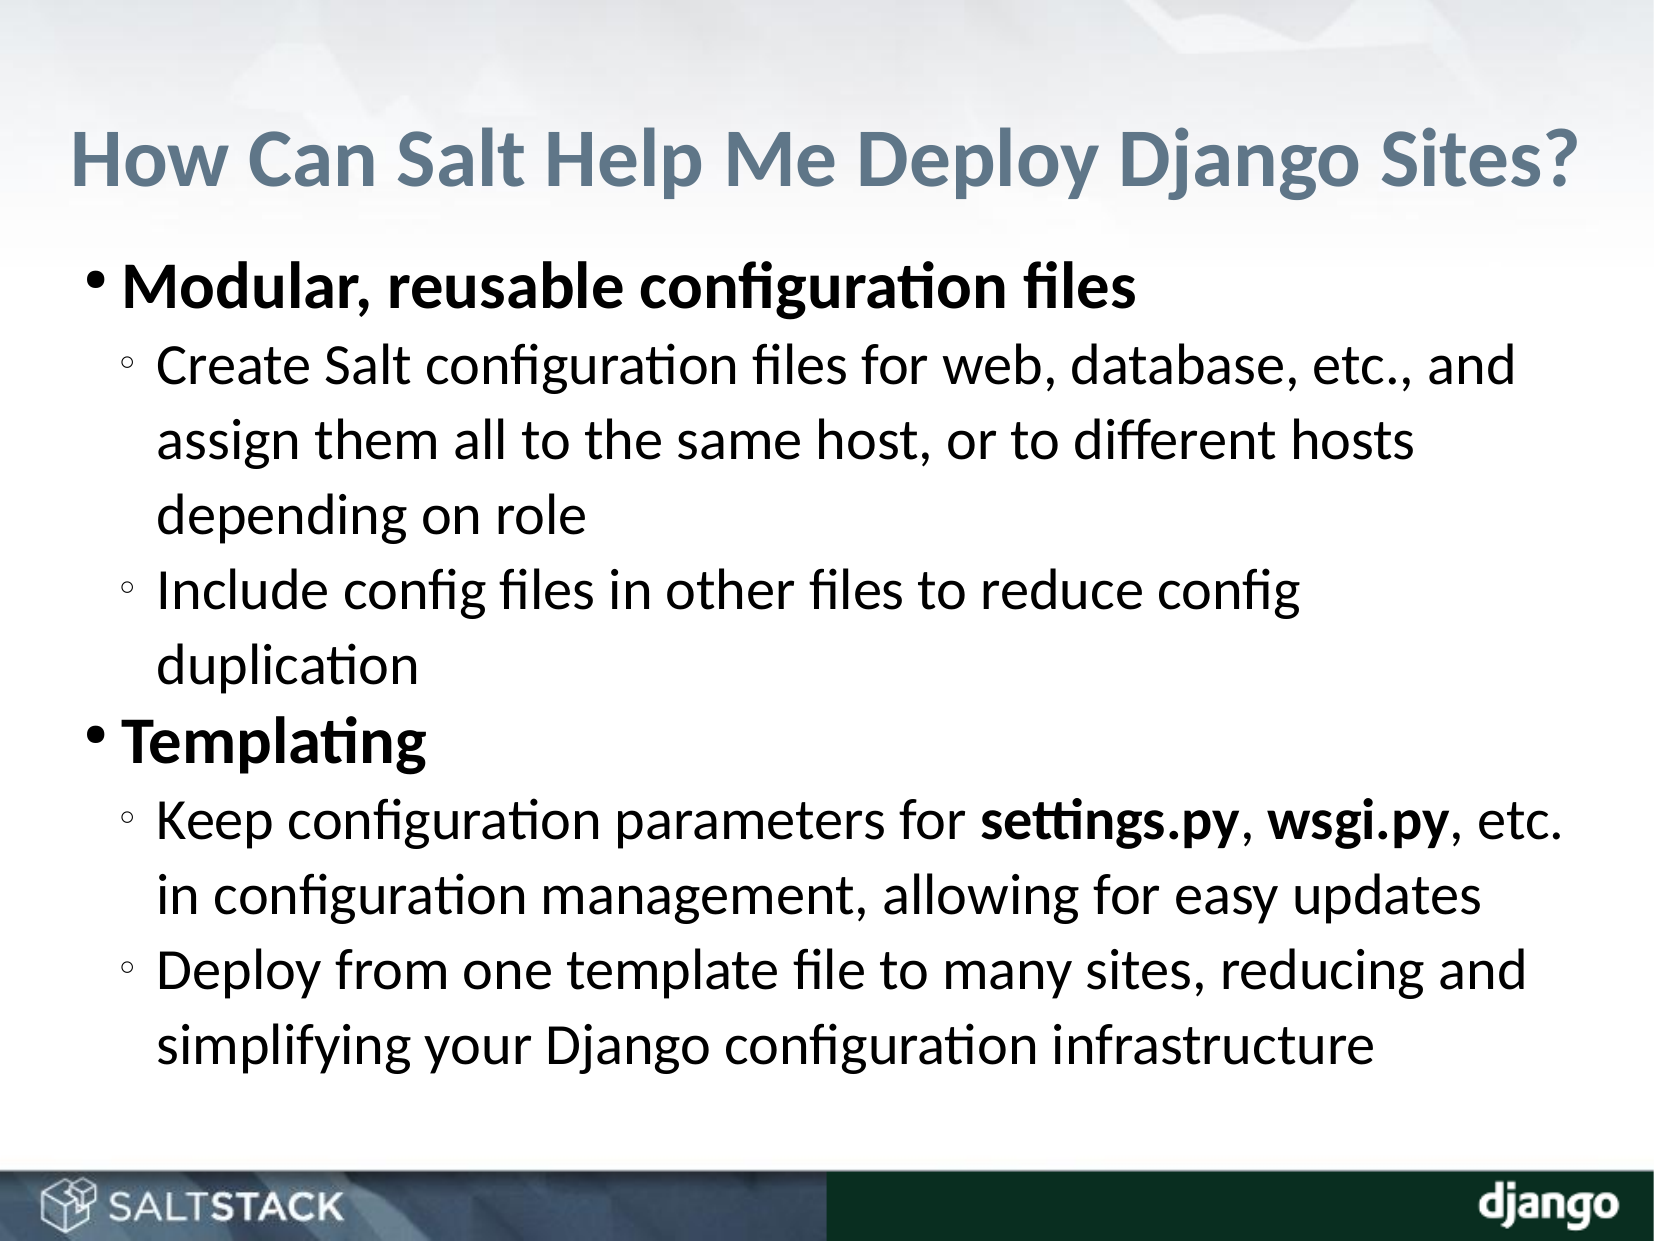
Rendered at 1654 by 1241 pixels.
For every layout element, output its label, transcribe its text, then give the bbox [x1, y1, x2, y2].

text_box Modular, reusable configuration files Create Salt configuration files for web, database, etc., and assign them all to the same host, or to different hosts depending on role Include config files in other files to reduce config duplication Templating Keep configuration parameters for settings.py, wsgi.py, etc. in configuration management, allowing for easy updates Deploy from one template file to many sites, reducing and simplifying your Django configuration infrastructure [69, 234, 1585, 1114]
picture [0, 0, 1654, 1241]
text_box How Can Salt Help Me Deploy Django Sites? [82, 49, 1571, 234]
